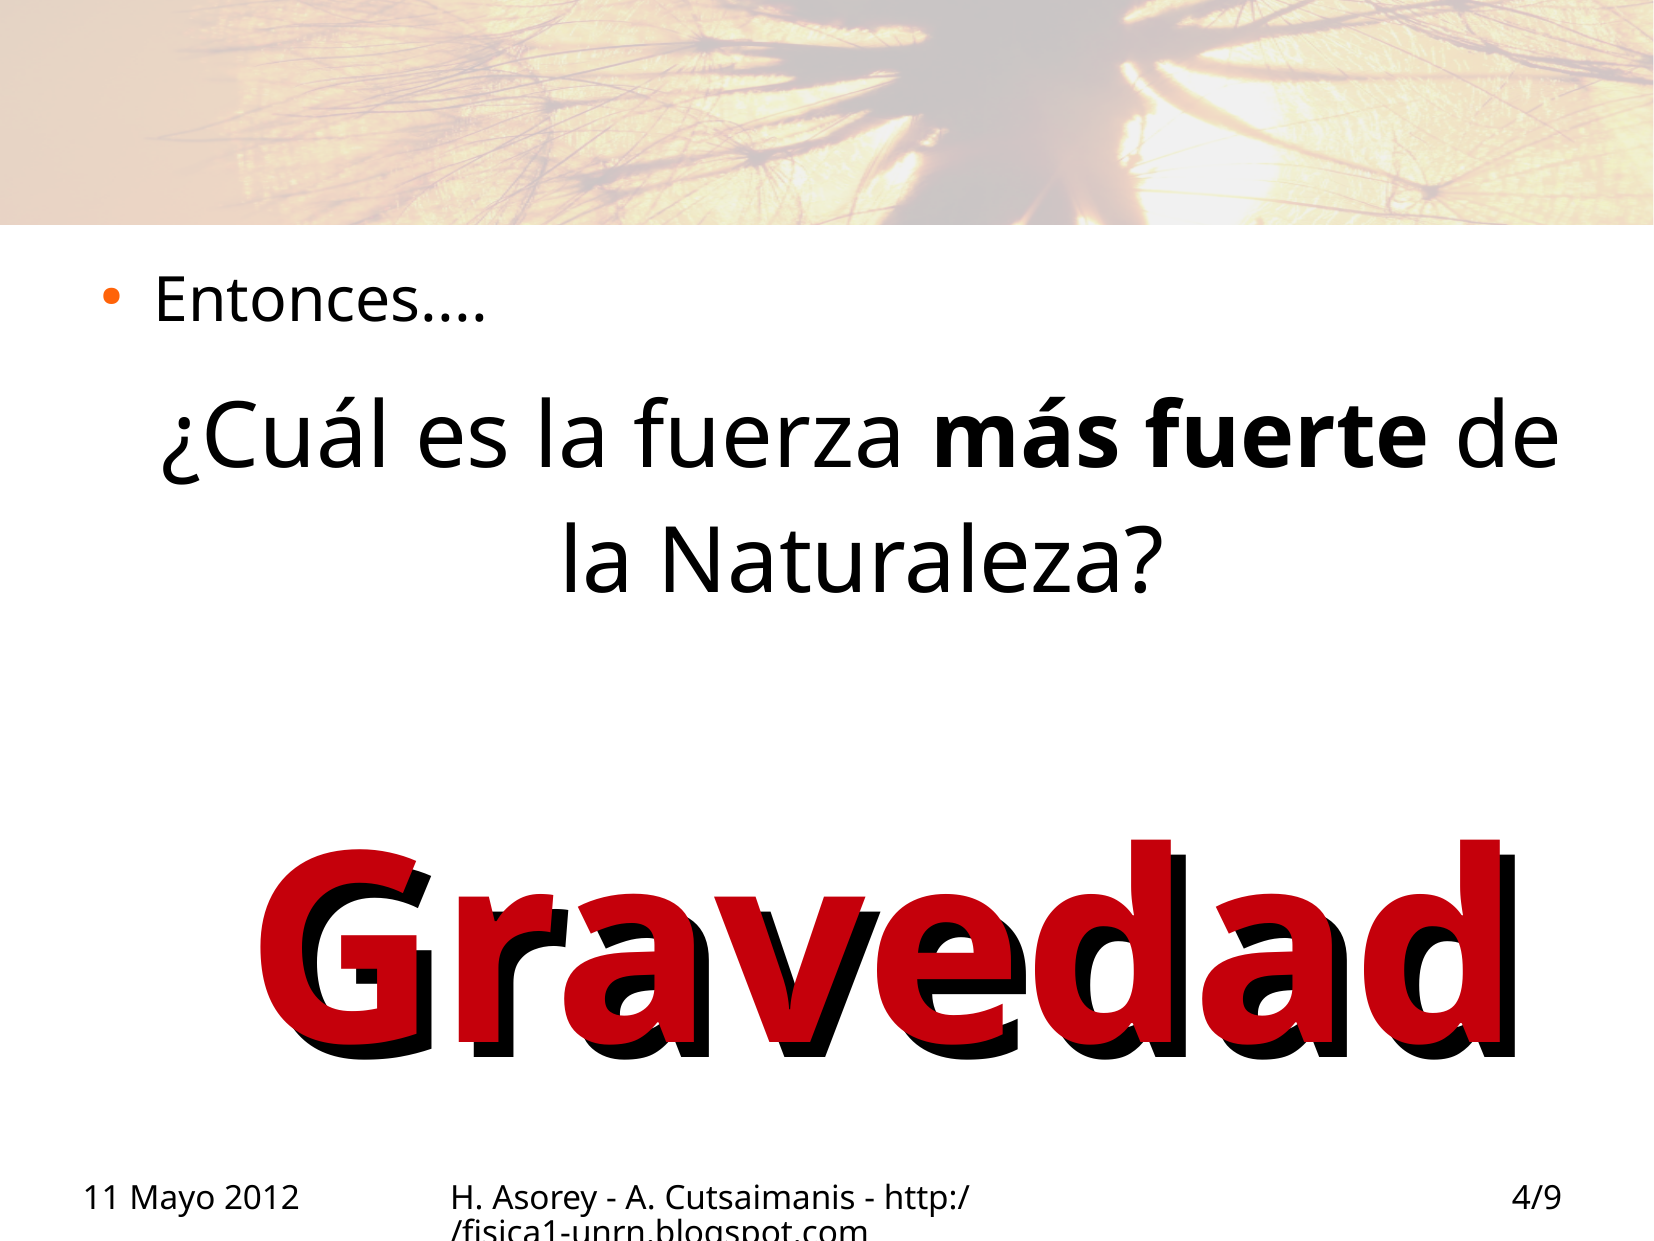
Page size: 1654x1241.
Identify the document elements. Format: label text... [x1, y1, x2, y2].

picture [0, 0, 1654, 225]
list Entonces.... ¿Cuál es la fuerza más fuerte de la Naturaleza? Gravedad [82, 255, 1571, 1156]
